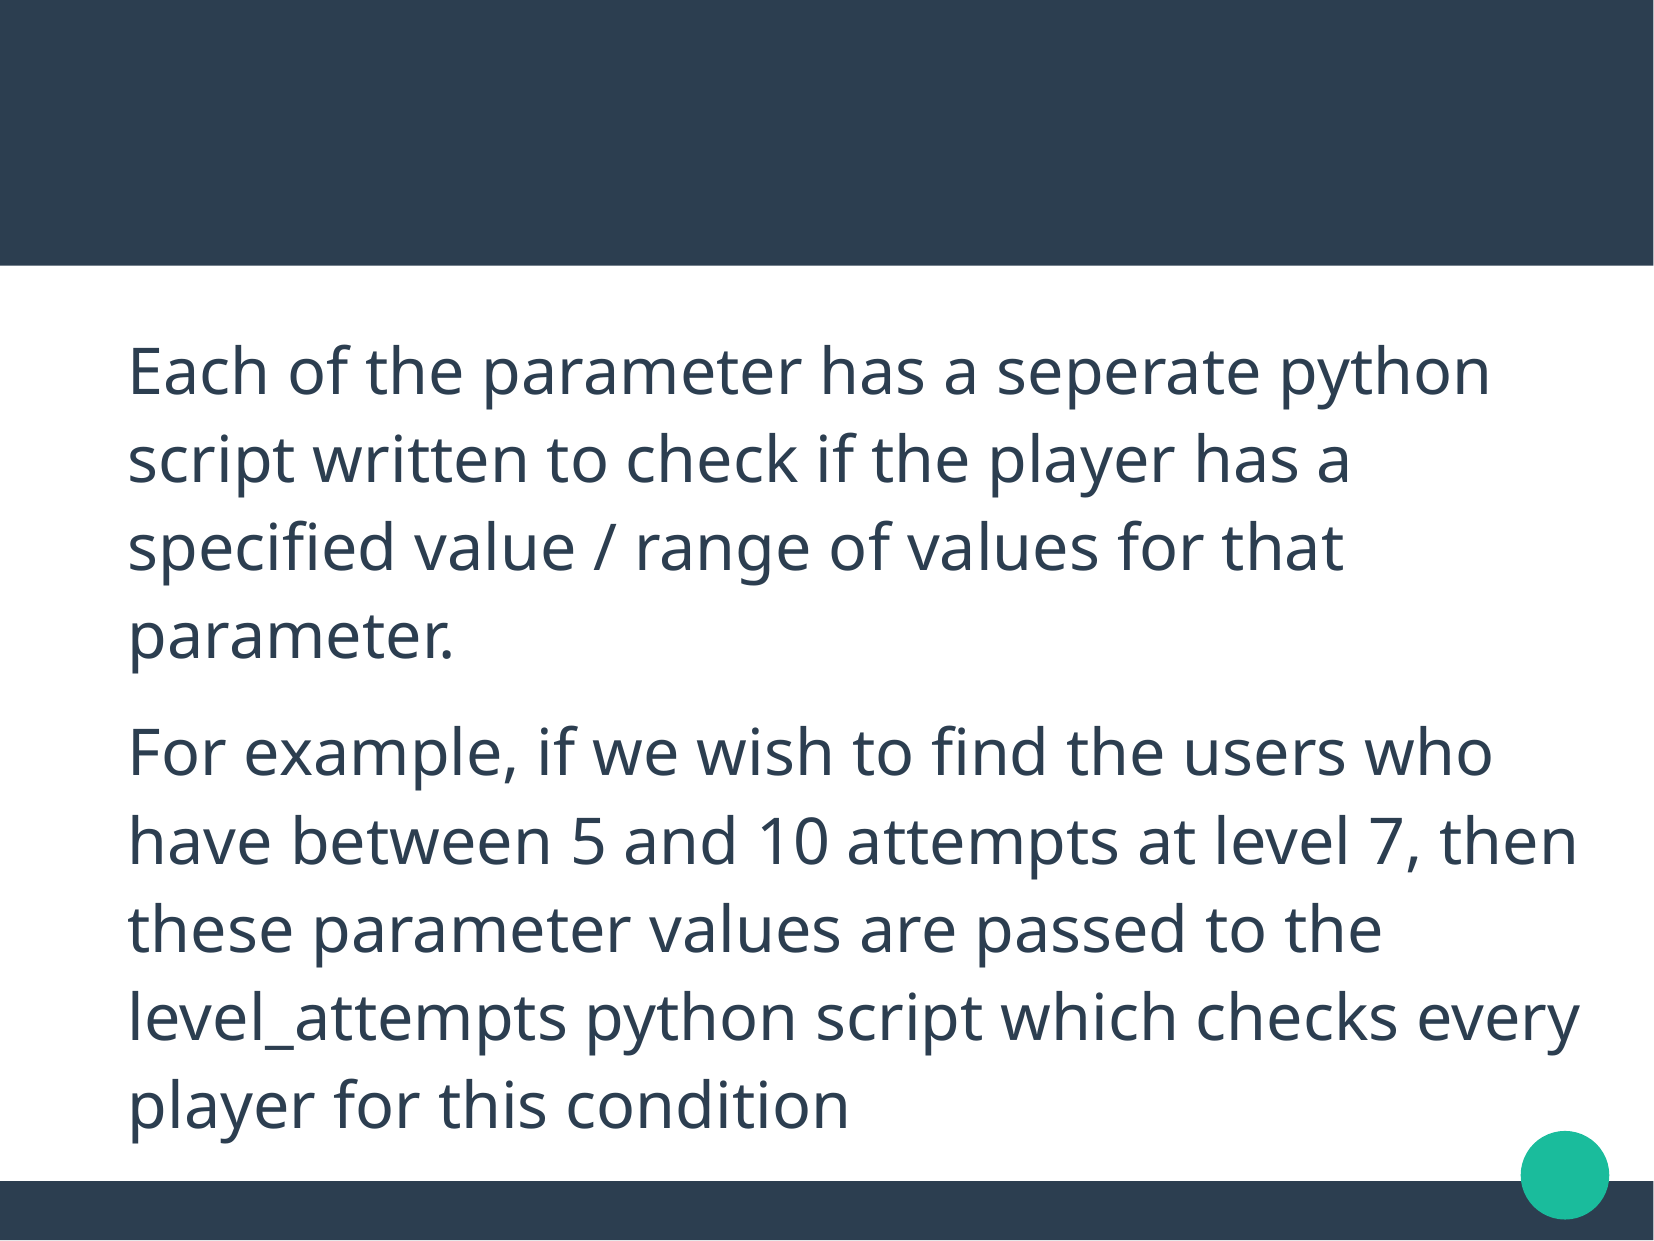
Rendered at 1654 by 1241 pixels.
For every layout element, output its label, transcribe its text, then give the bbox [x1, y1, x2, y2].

list Each of the parameter has a seperate python script written to check if the player has a specified value / range of values for that parameter. For example, if we wish to find the users who have between 5 and 10 attempts at level 7, then these parameter values are passed to the level_attempts python script which checks every player for this condition [59, 324, 1595, 1152]
